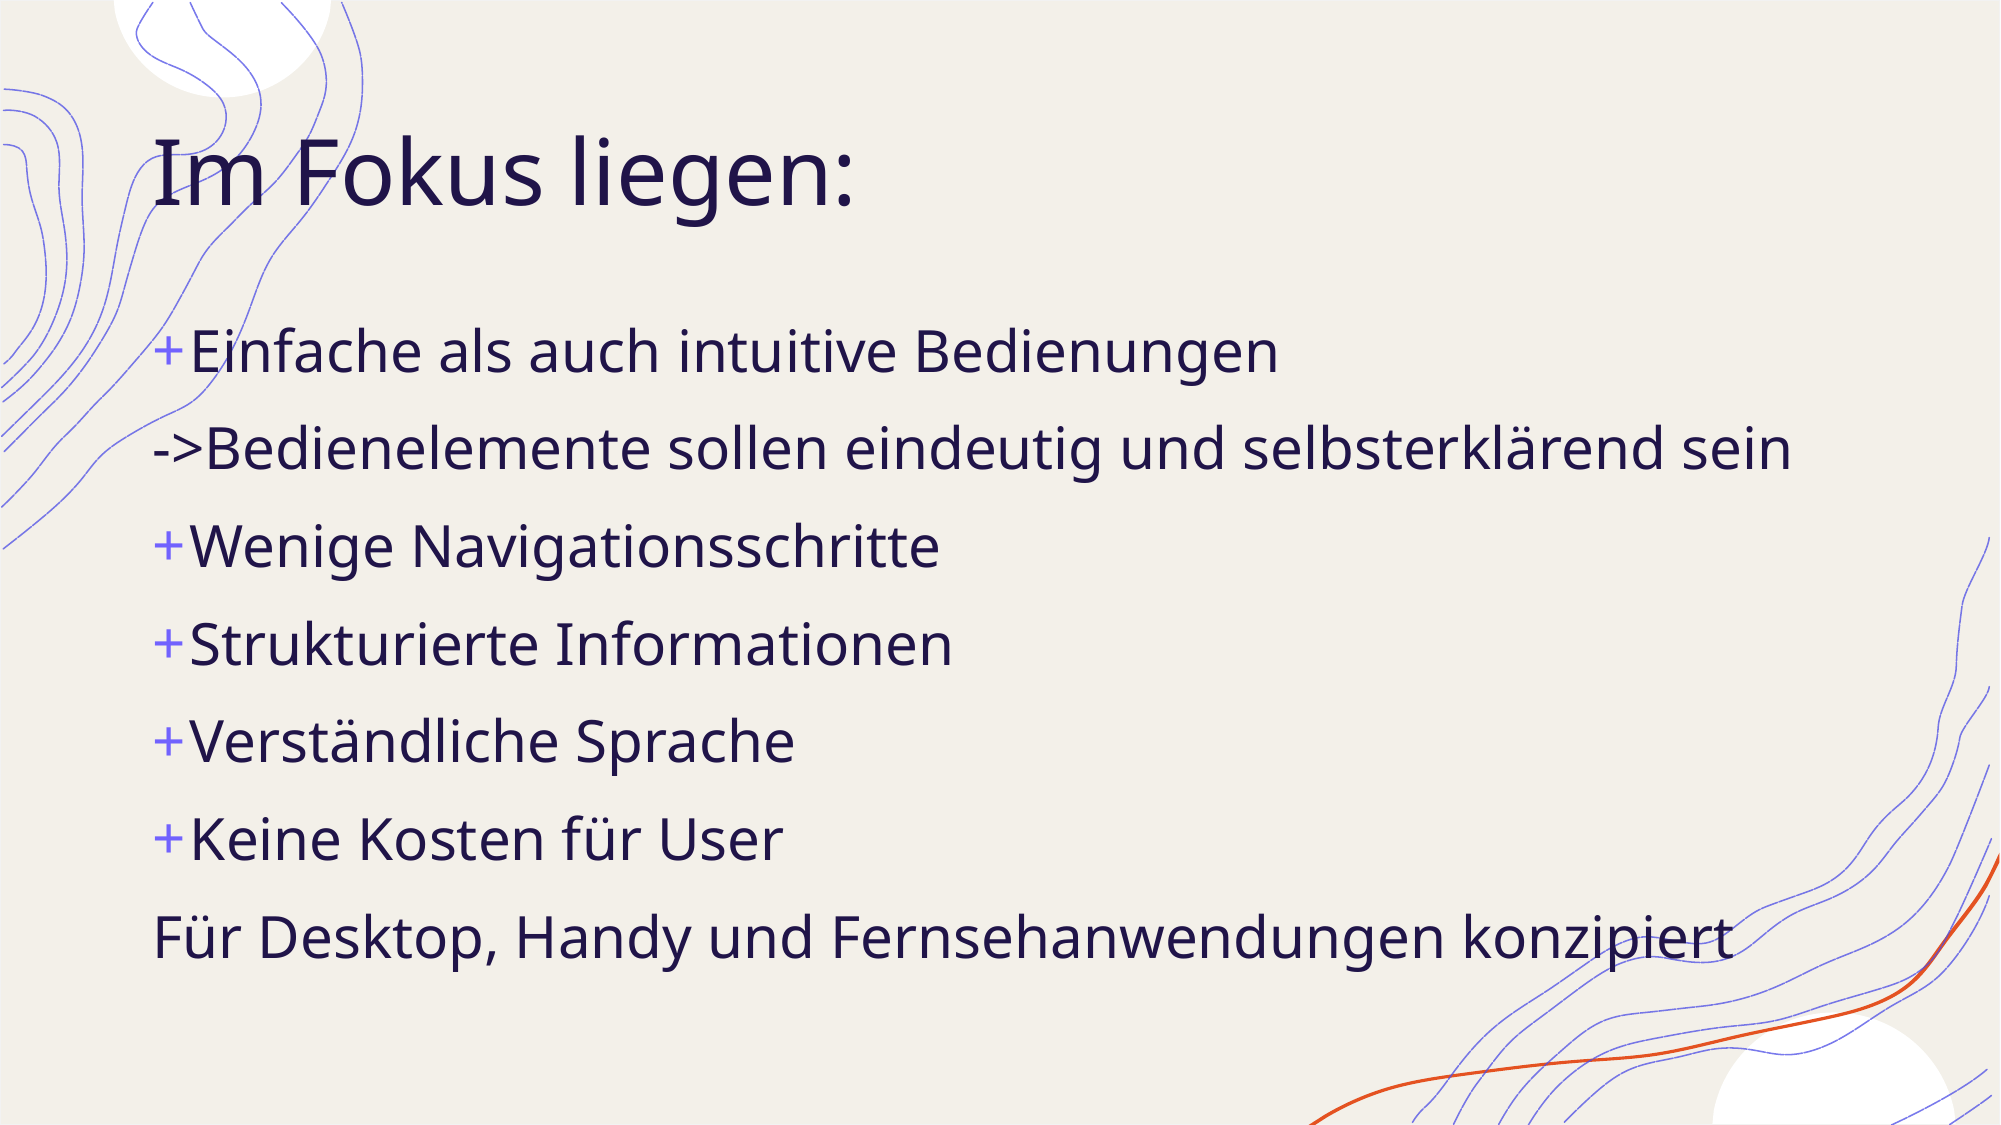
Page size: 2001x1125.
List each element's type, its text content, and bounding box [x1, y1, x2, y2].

title Im Fokus liegen: [137, 59, 1863, 278]
list Einfache als auch intuitive Bedienungen ->Bedienelemente sollen eindeutig und selbsterklärend sein Wenige Navigationsschritte Strukturierte Informationen Verständliche Sprache Keine Kosten für User Für Desktop, Handy und Fernsehanwendungen konzipiert [137, 299, 1863, 1014]
